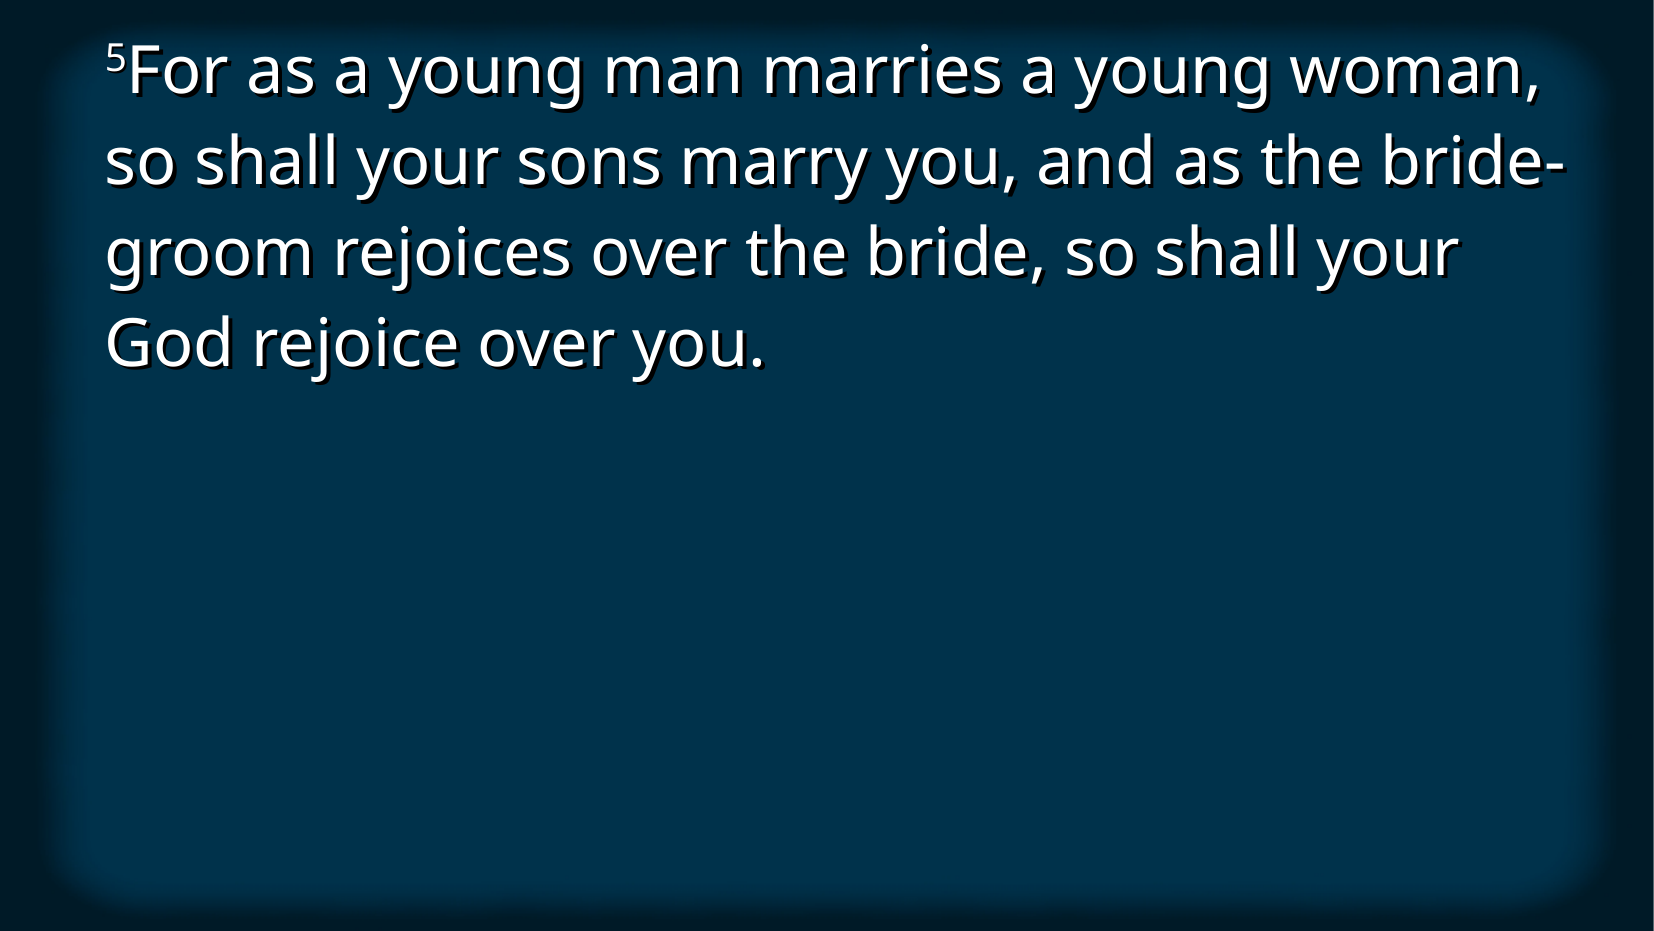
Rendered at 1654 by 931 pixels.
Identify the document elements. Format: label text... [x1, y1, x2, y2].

text_box 5For as a young man marries a young woman, so shall your sons marry you, and as the bride-groom rejoices over the bride, so shall your God rejoice over you. [90, 15, 1591, 385]
picture [0, 0, 1654, 931]
